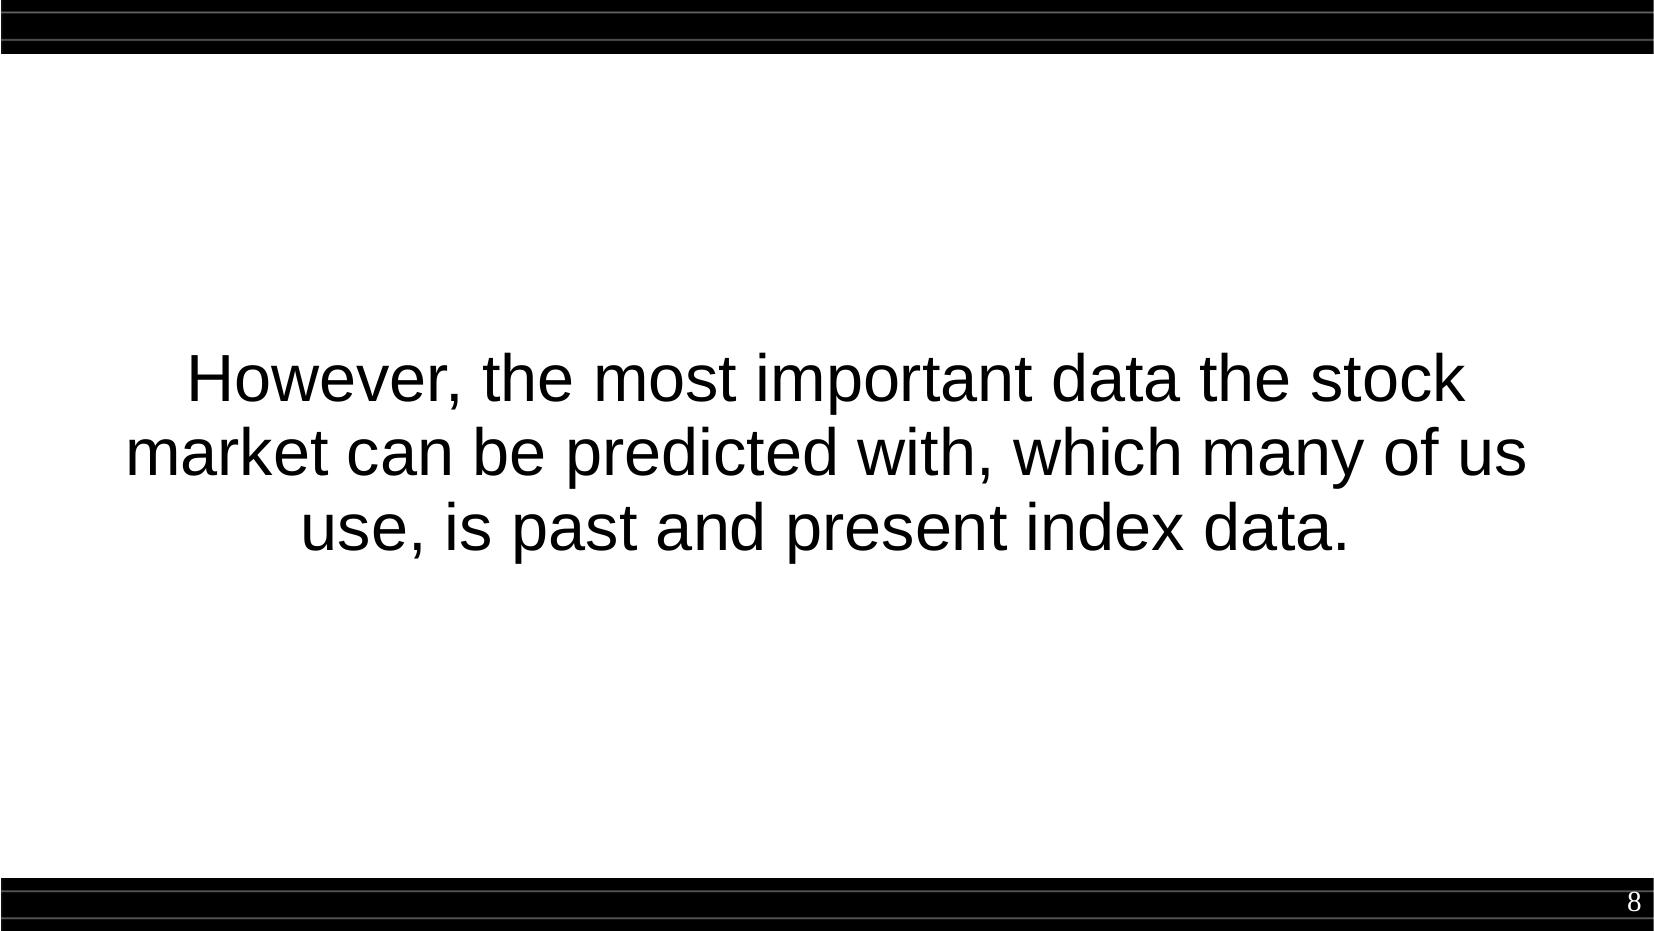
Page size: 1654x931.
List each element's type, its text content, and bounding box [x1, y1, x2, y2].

picture [1, 878, 1654, 931]
subtitle However, the most important data the stock market can be predicted with, which many of us use, is past and present index data. [82, 92, 1571, 813]
picture [1, 0, 1654, 54]
